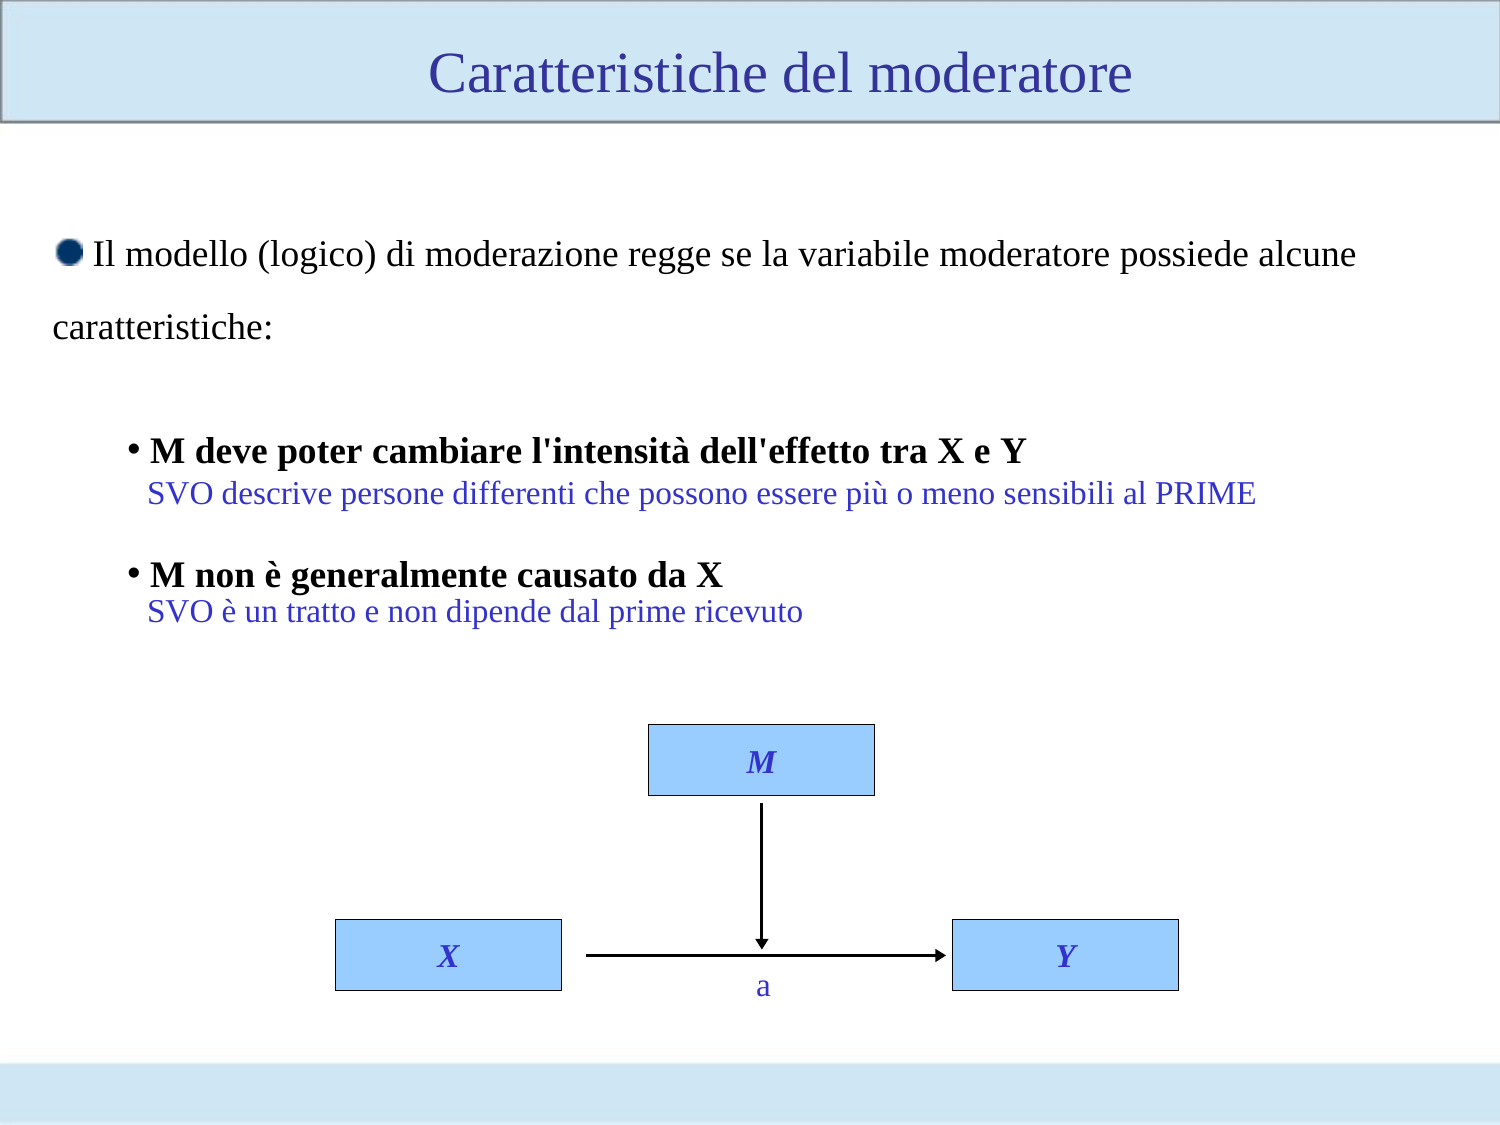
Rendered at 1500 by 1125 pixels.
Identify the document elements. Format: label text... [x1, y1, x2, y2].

text_box M [648, 724, 875, 796]
text_box X [335, 919, 562, 991]
picture [0, 0, 1500, 1125]
text_box SVO descrive persone differenti che possono essere più o meno sensibili al PRIME [132, 463, 1274, 519]
title Caratteristiche del moderatore [249, 21, 1313, 117]
text_box SVO è un tratto e non dipende dal prime ricevuto [132, 582, 820, 637]
text_box a [666, 956, 860, 1063]
text_box Y [952, 919, 1179, 991]
text_box Il modello (logico) di moderazione regge se la variabile moderatore possiede alcune caratteristiche: M deve poter cambiare l'intensità dell'effetto tra X e Y M non è generalmente causato da X [37, 187, 1463, 603]
